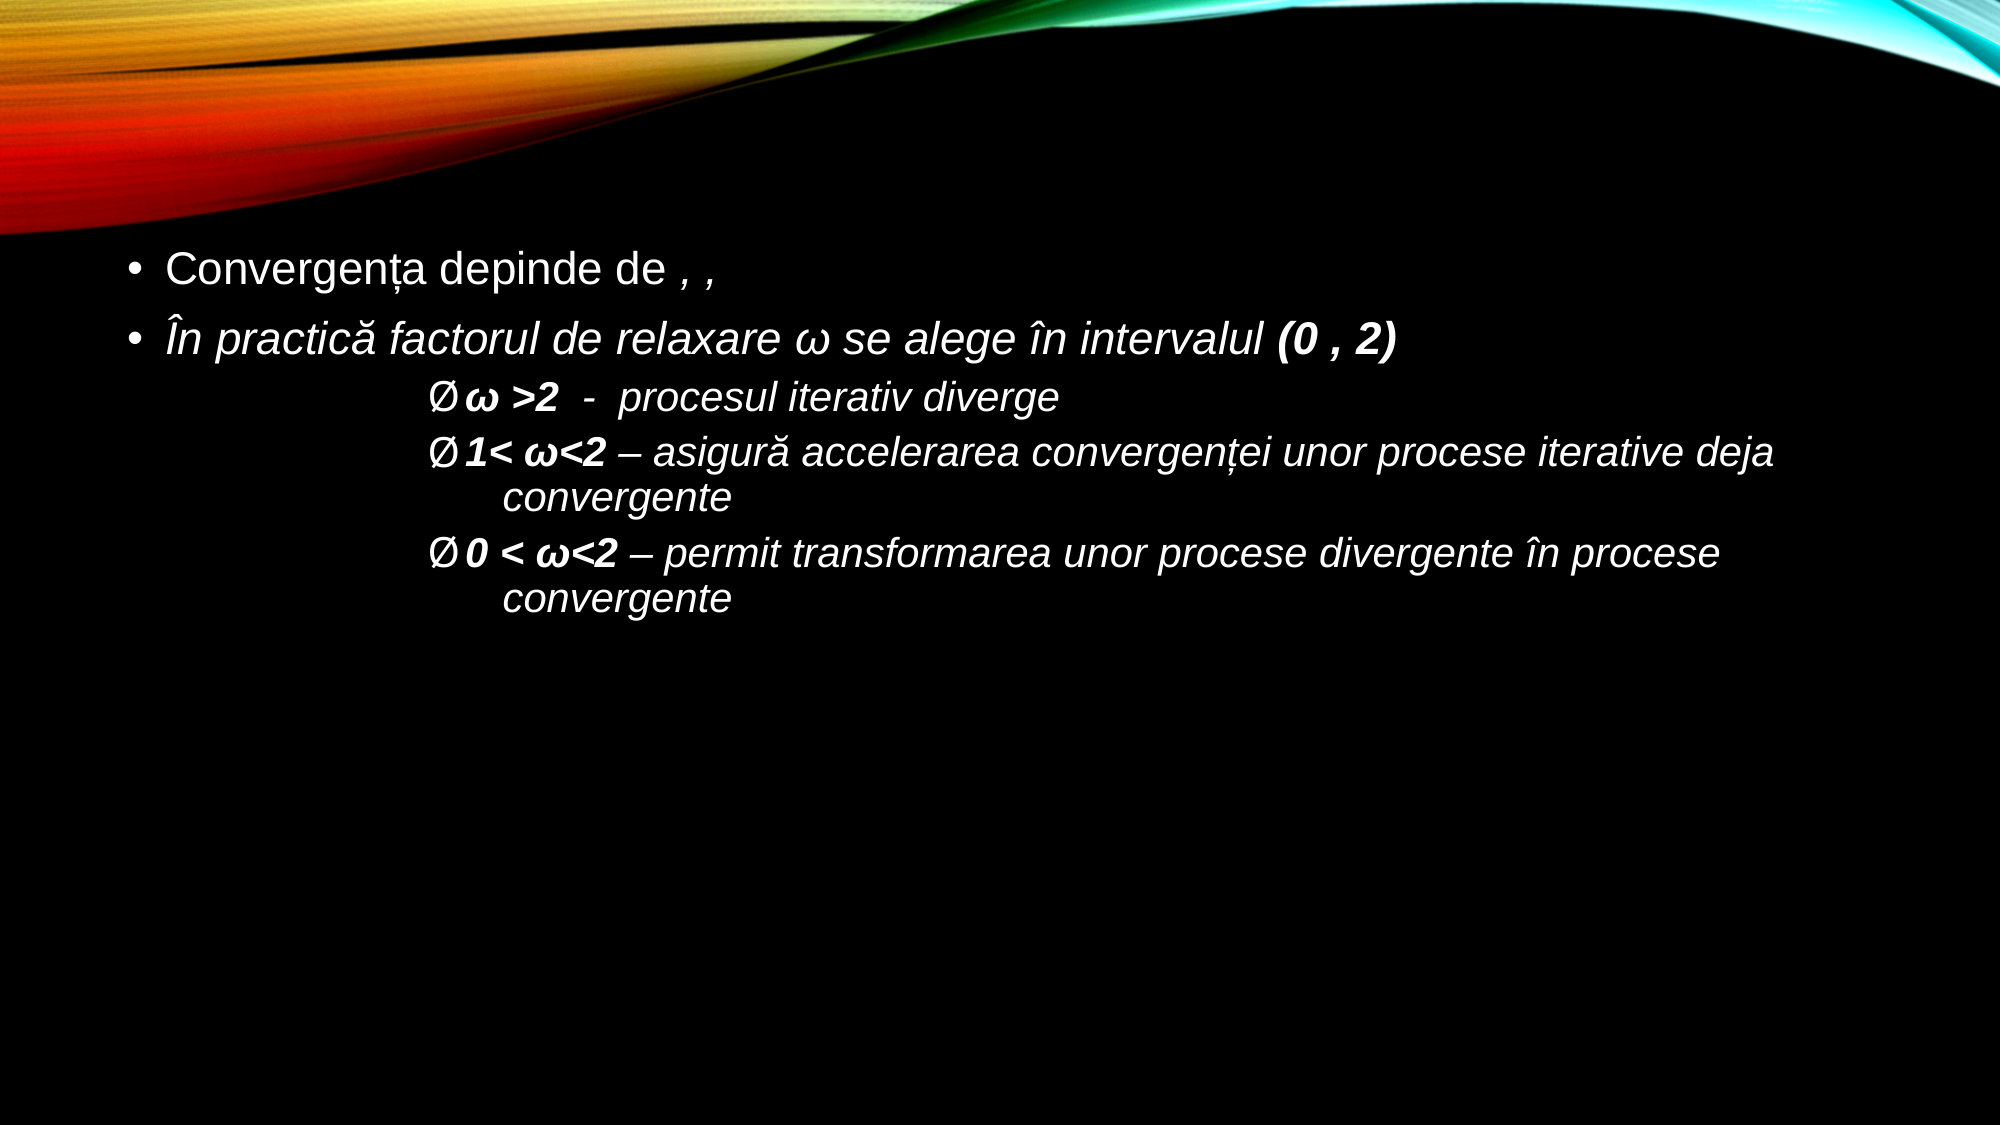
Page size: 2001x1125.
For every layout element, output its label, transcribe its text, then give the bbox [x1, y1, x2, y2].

list Convergența depinde de , , În practică factorul de relaxare ω se alege în intervalul (0 , 2) ω >2 - procesul iterativ diverge 1< ω<2 – asigură accelerarea convergenței unor procese iterative deja convergente 0 < ω<2 – permit transformarea unor procese divergente în procese convergente [112, 237, 1888, 1029]
